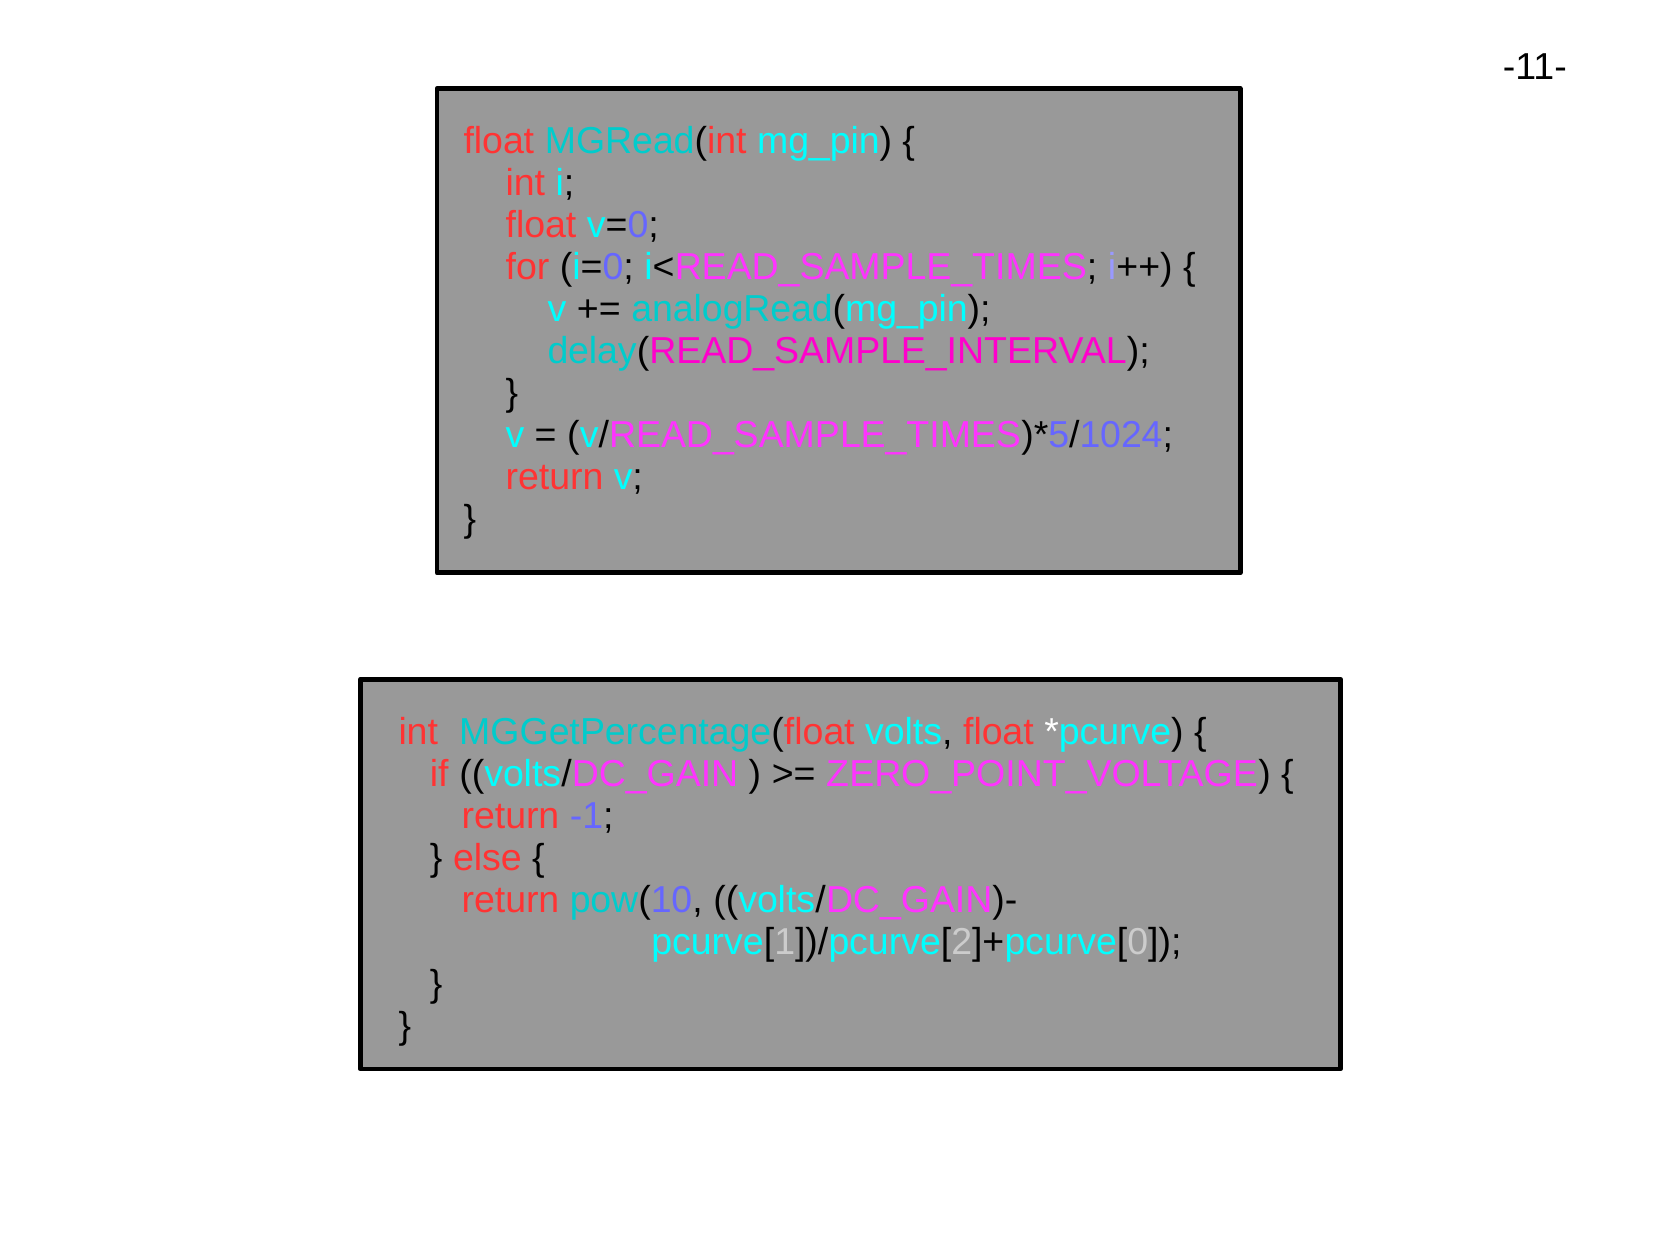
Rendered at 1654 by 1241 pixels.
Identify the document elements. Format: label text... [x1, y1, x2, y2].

text_box -11- [1488, 37, 1595, 95]
text_box float MGRead(int mg_pin) { int i; float v=0; for (i=0; i<READ_SAMPLE_TIMES; i++) { v += analogRead(mg_pin); delay(READ_SAMPLE_INTERVAL); } v = (v/READ_SAMPLE_TIMES)*5/1024; return v; } [448, 112, 1229, 550]
text_box [437, 88, 1241, 573]
text_box [360, 679, 1341, 1069]
text_box int MGGetPercentage(float volts, float *pcurve) { if ((volts/DC_GAIN ) >= ZERO_POINT_VOLTAGE) { return -1; } else { return pow(10, ((volts/DC_GAIN)- pcurve[1])/pcurve[2]+pcurve[0]); } } [383, 702, 1317, 1054]
